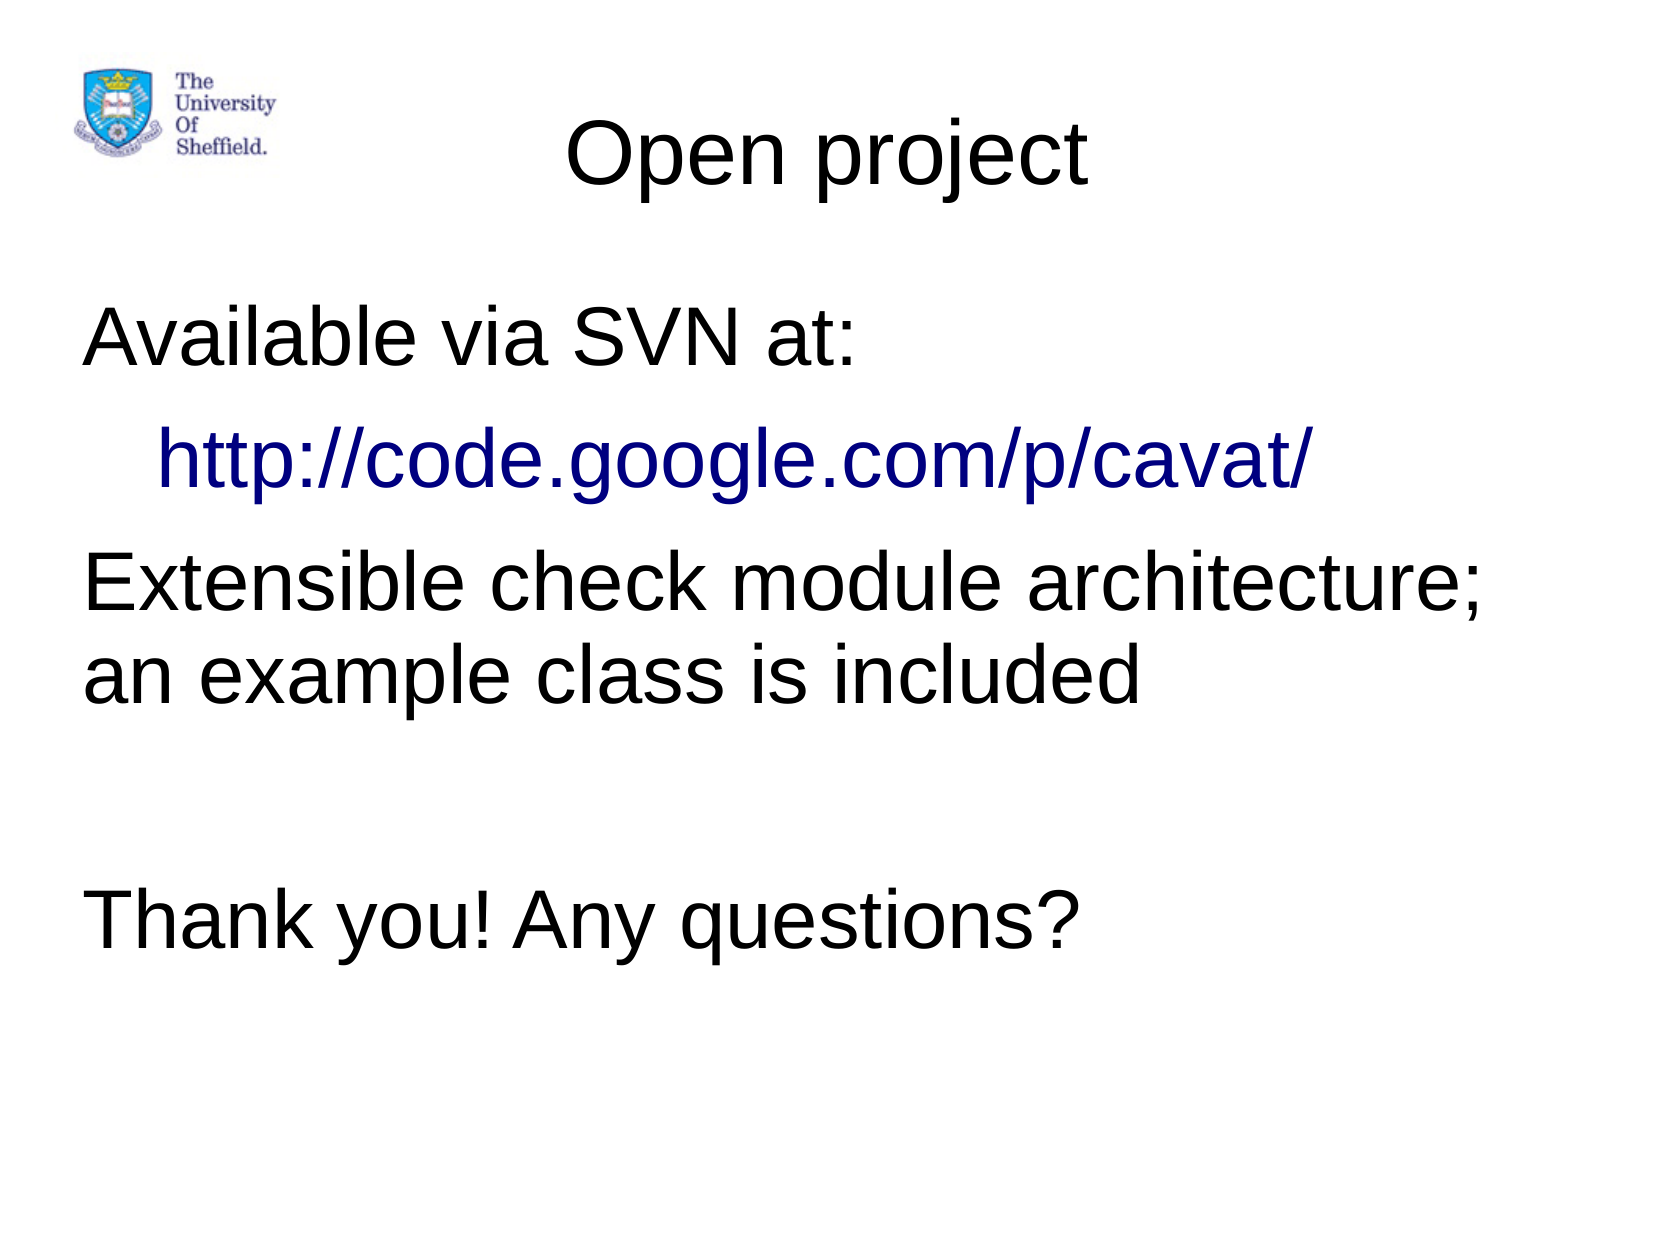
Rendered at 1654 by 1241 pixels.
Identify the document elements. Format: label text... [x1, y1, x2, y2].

list Available via SVN at: http://code.google.com/p/cavat/ Extensible check module architecture; an example class is included Thank you! Any questions? [82, 290, 1571, 1109]
picture [29, 52, 366, 178]
title Open project [82, 49, 1571, 257]
